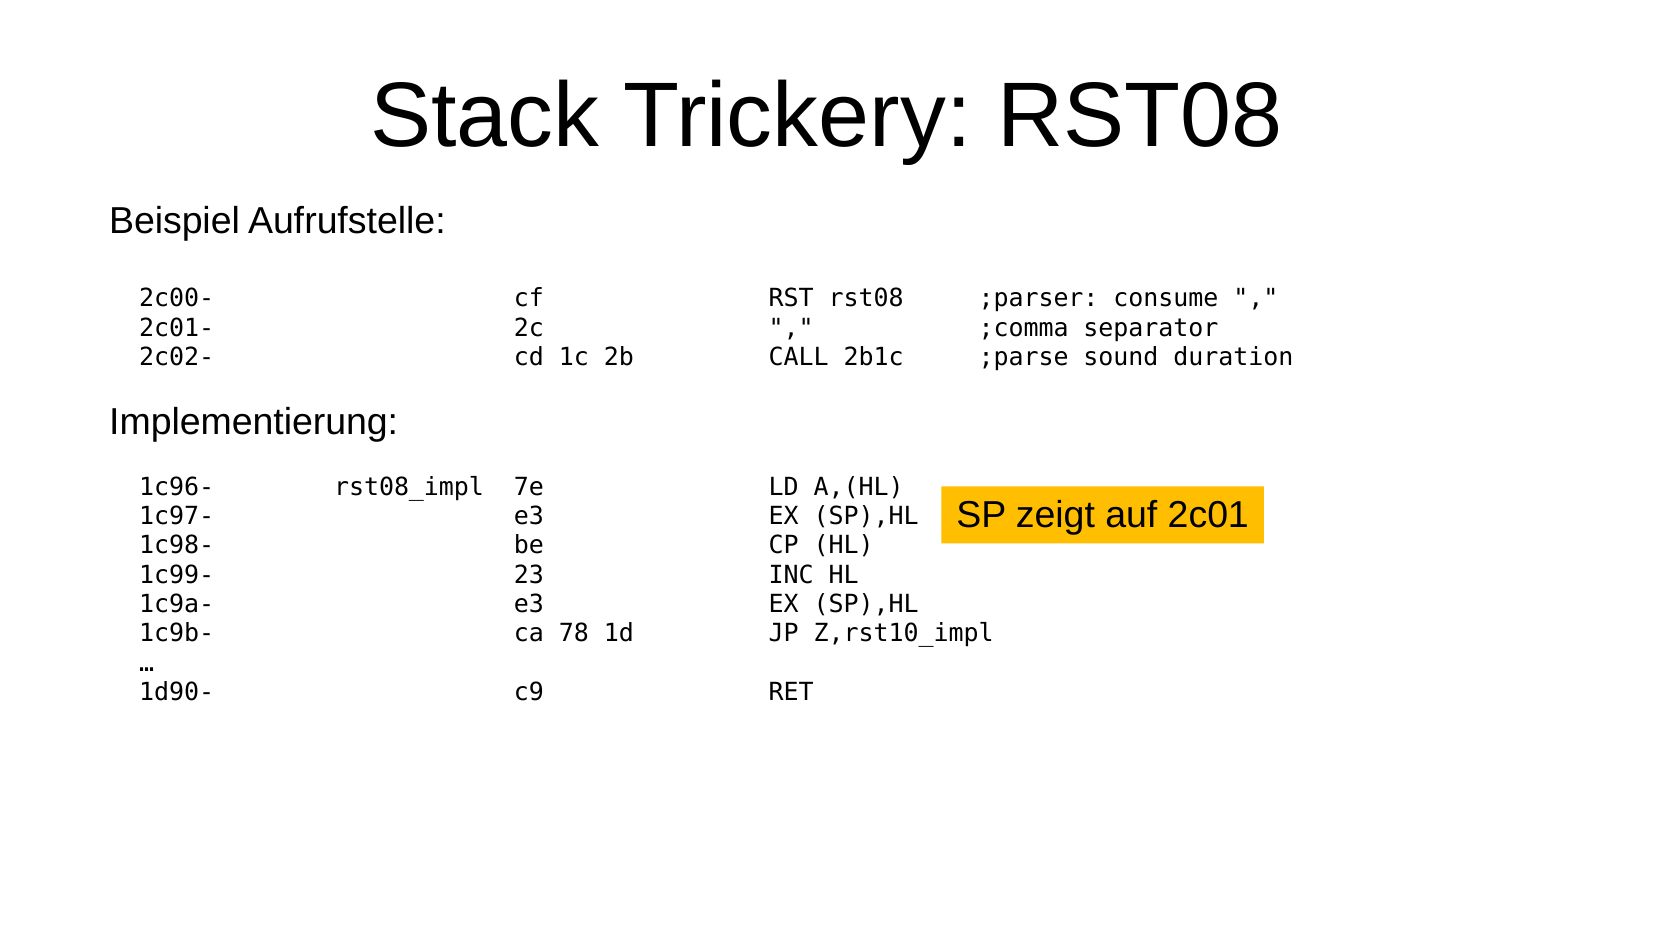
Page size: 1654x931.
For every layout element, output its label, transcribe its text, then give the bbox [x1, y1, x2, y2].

title Stack Trickery: RST08 [82, 37, 1571, 193]
text_box SP zeigt auf 2c01 [941, 486, 1264, 544]
text_box Beispiel Aufrufstelle: 2c00- cf RST rst08 ;parser: consume "," 2c01- 2c "," ;comma separator 2c02- cd 1c 2b CALL 2b1c ;parse sound duration Implementierung: 1c96- rst08_impl 7e LD A,(HL) 1c97- e3 EX (SP),HL 1c98- be CP (HL) 1c99- 23 INC HL 1c9a- e3 EX (SP),HL 1c9b- ca 78 1d JP Z,rst10_impl … 1d90- c9 RET [94, 192, 1347, 744]
